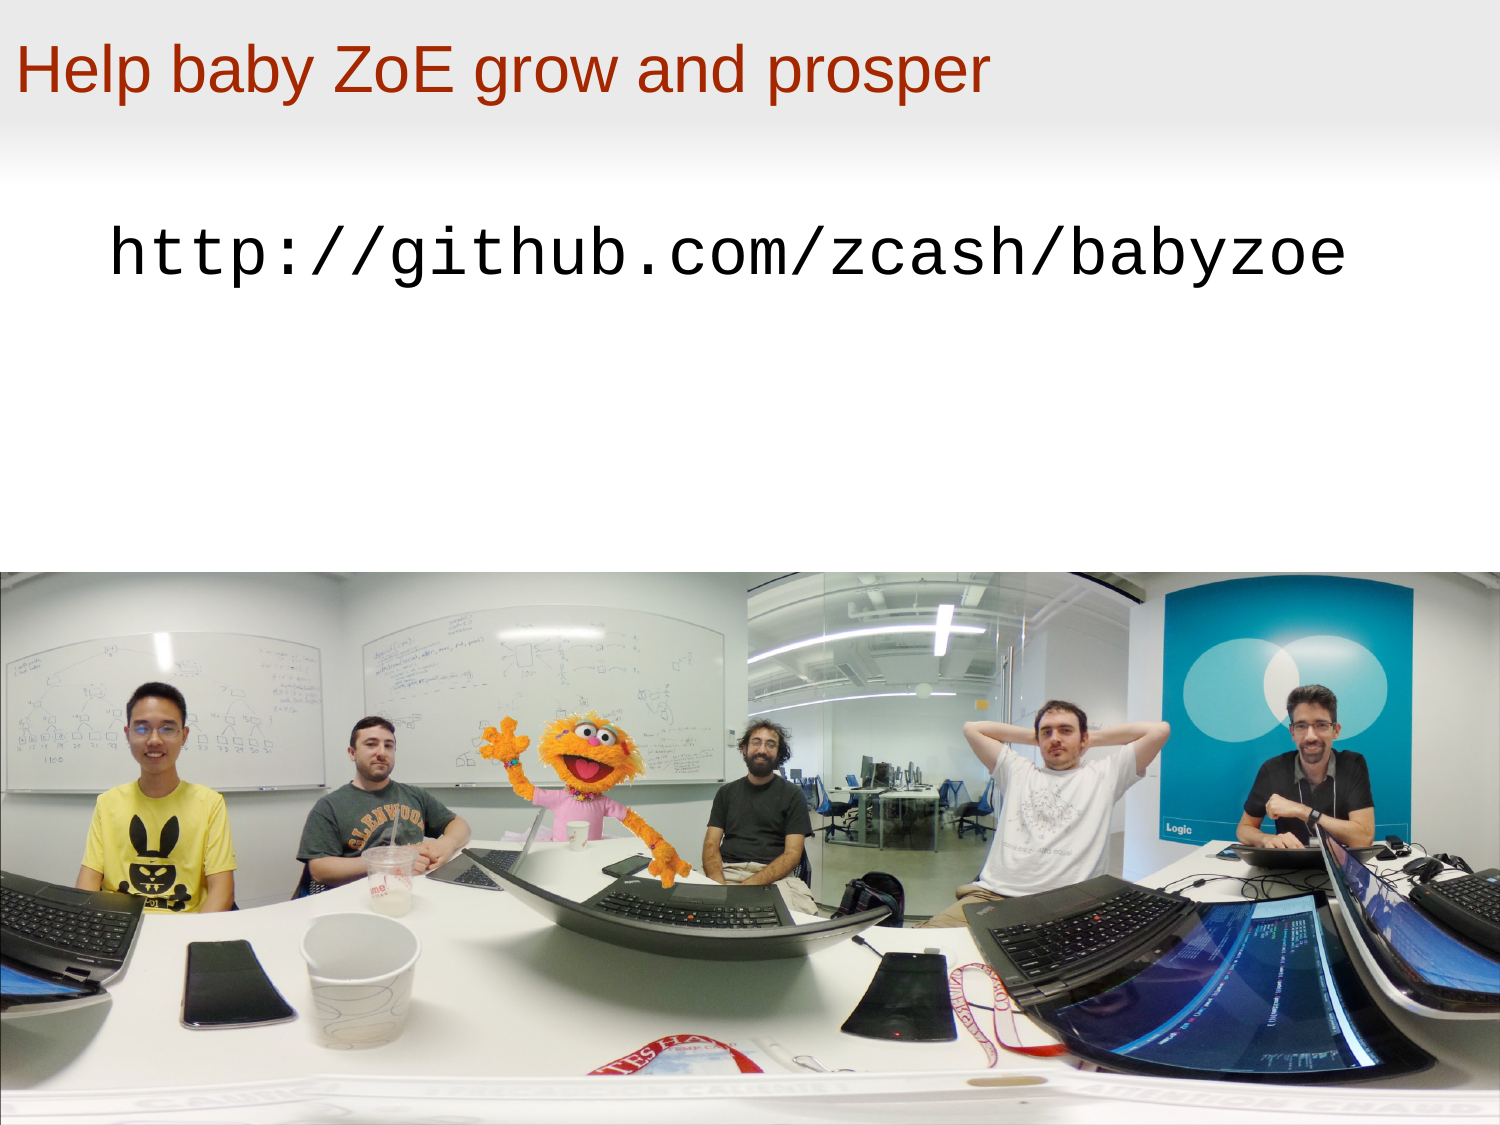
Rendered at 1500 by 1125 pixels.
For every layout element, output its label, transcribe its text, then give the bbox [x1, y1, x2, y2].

title Help baby ZoE grow and prosper [0, 3, 1500, 141]
picture [0, 572, 1500, 1125]
list http://github.com/zcash/babyzoe [37, 200, 1475, 572]
